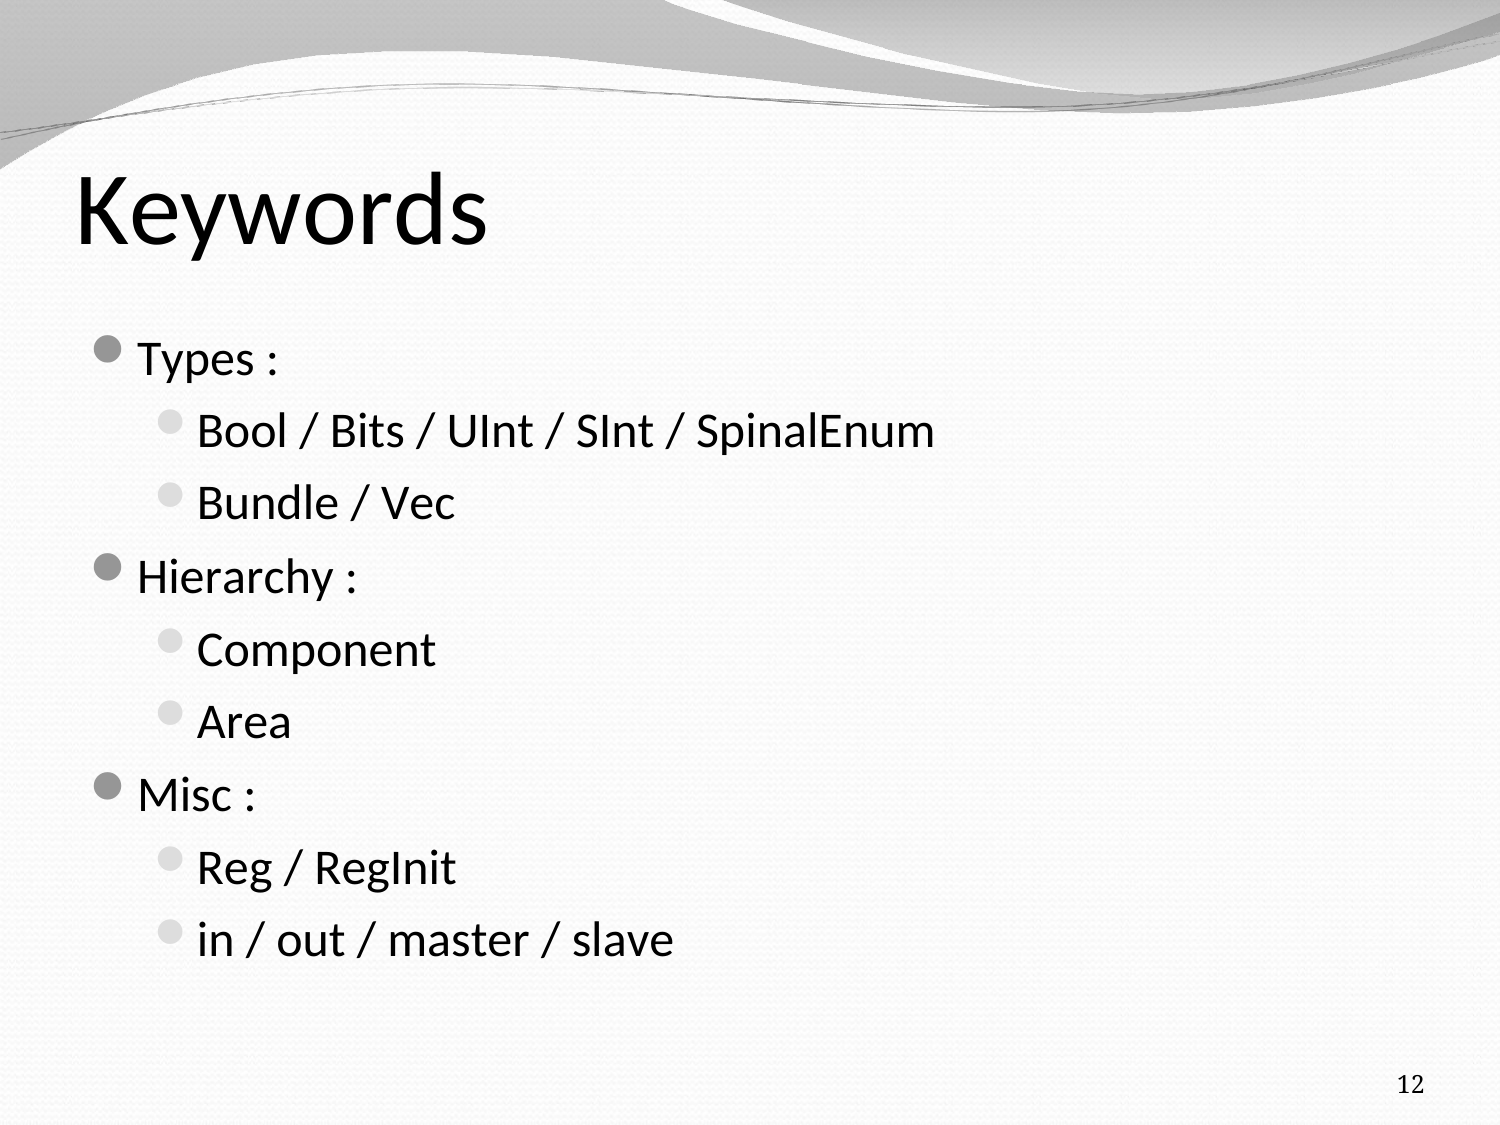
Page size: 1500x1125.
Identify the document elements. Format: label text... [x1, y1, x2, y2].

text_box <numéro> [1299, 1042, 1426, 1103]
list Types : Bool / Bits / UInt / SInt / SpinalEnum Bundle / Vec Hierarchy : Component Area Misc : Reg / RegInit in / out / master / slave [75, 317, 1426, 953]
picture [0, 0, 1500, 1125]
title Keywords [75, 78, 1426, 266]
